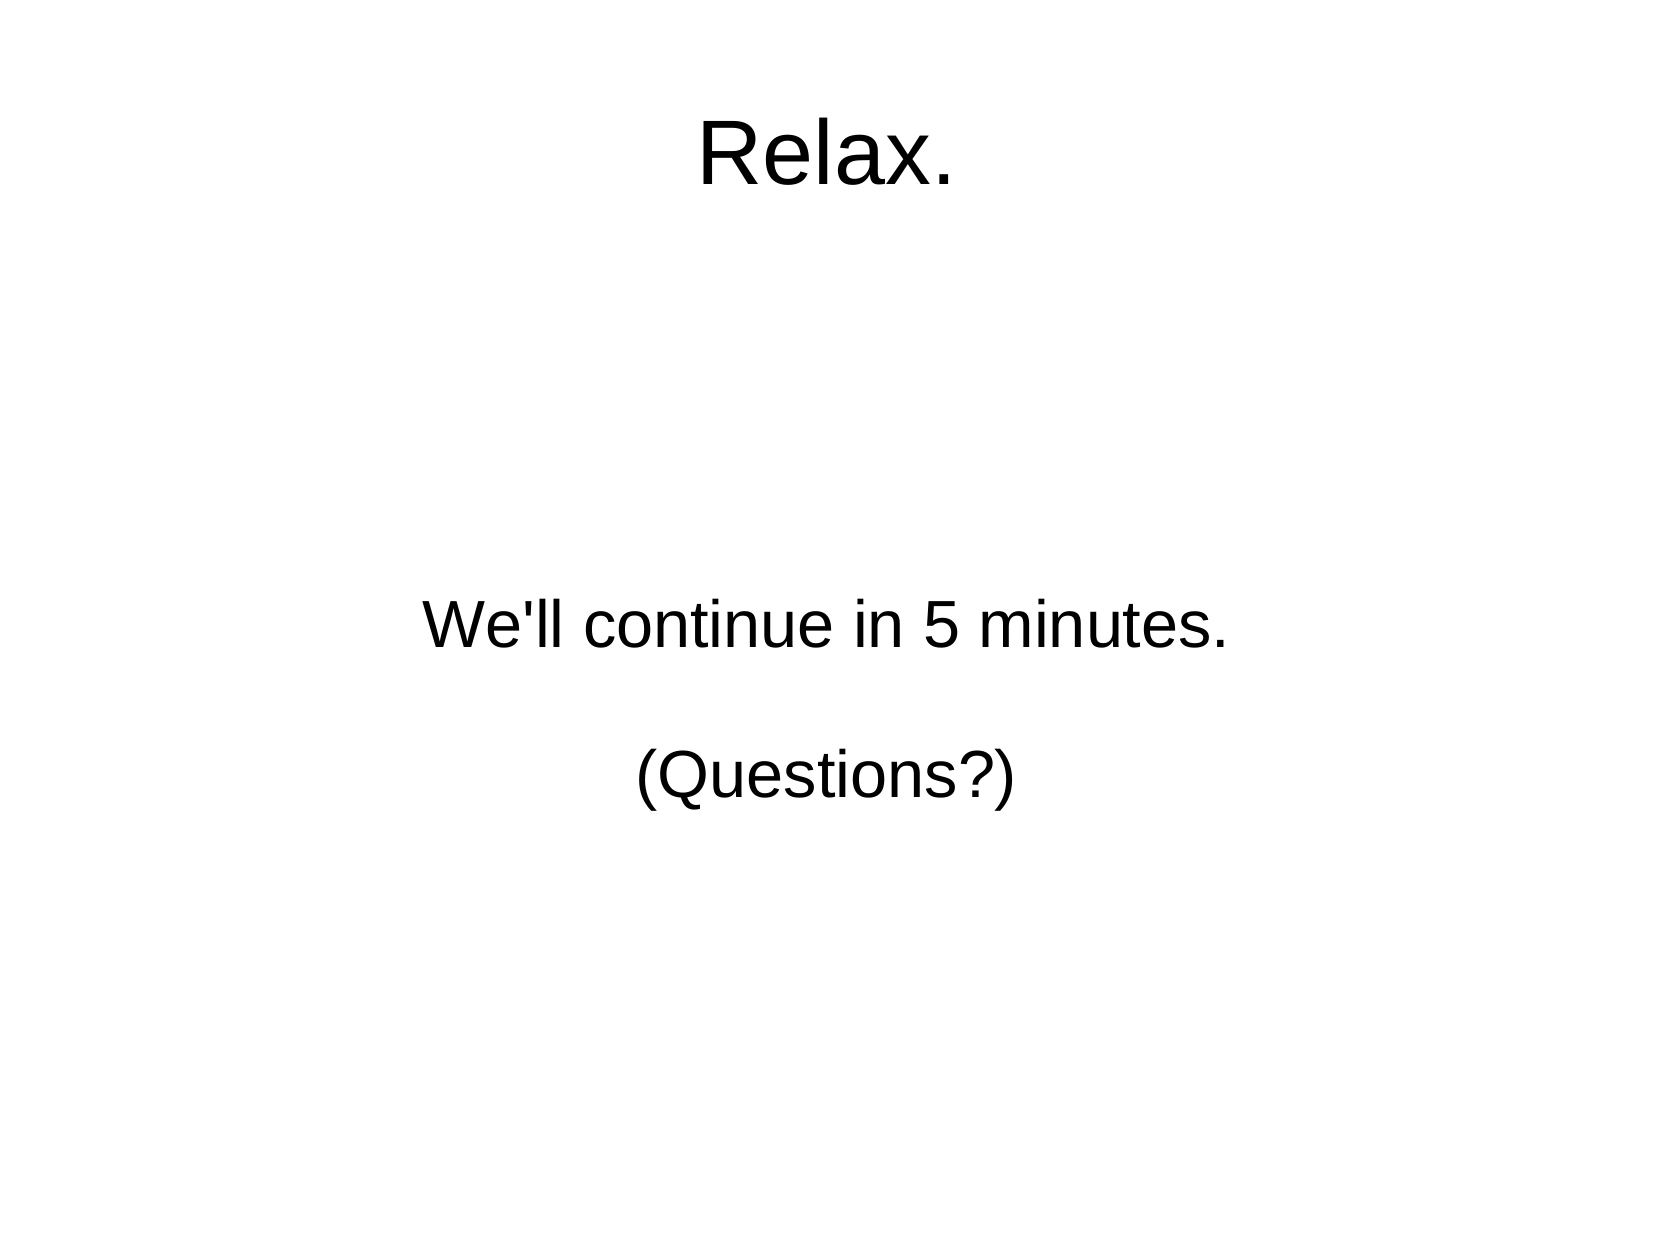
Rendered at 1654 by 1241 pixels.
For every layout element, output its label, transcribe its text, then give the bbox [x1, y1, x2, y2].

subtitle We'll continue in 5 minutes. (Questions?) [82, 297, 1571, 1102]
title Relax. [82, 56, 1571, 250]
